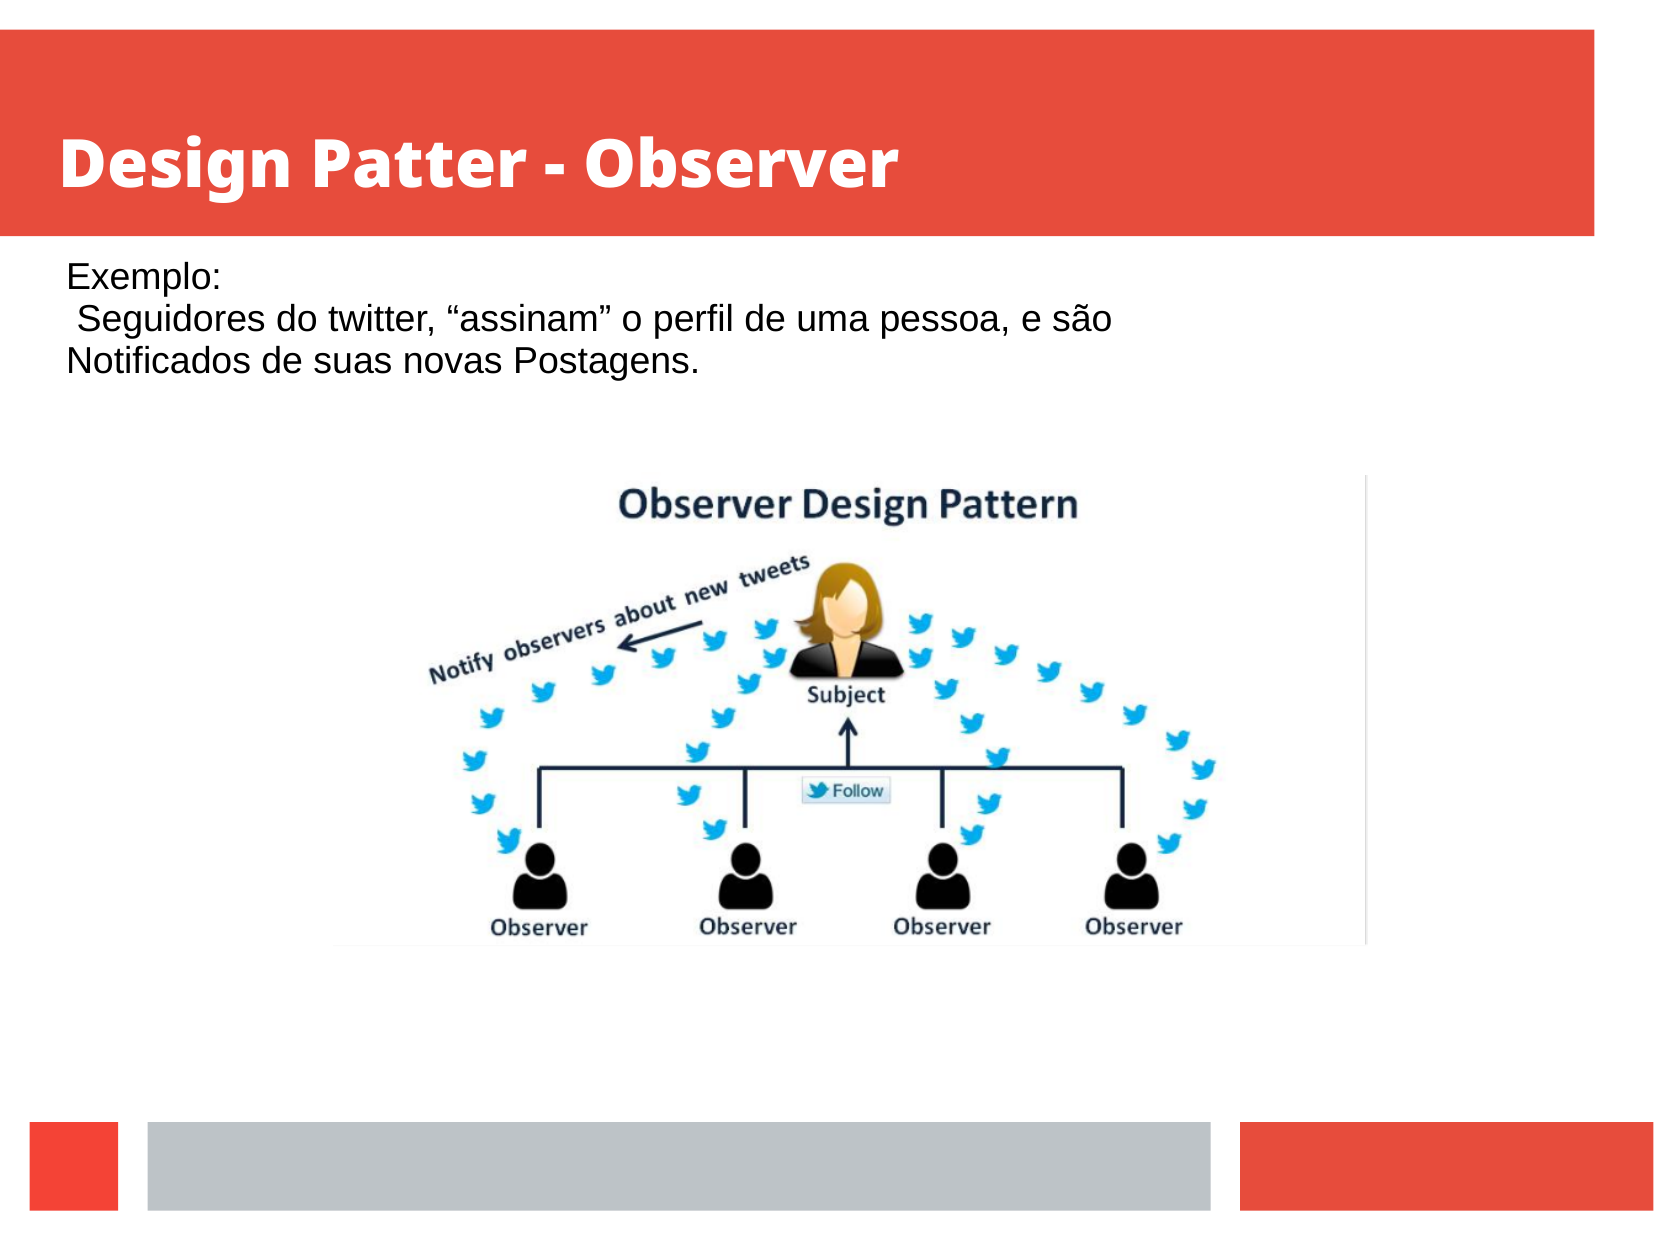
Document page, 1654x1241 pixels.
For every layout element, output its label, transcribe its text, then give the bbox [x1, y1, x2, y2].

title Design Patter - Observer [59, 59, 1595, 207]
picture [330, 472, 1365, 945]
text_box Exemplo: Seguidores do twitter, “assinam” o perfil de uma pessoa, e são Notificados de suas novas Postagens. [51, 247, 1170, 473]
